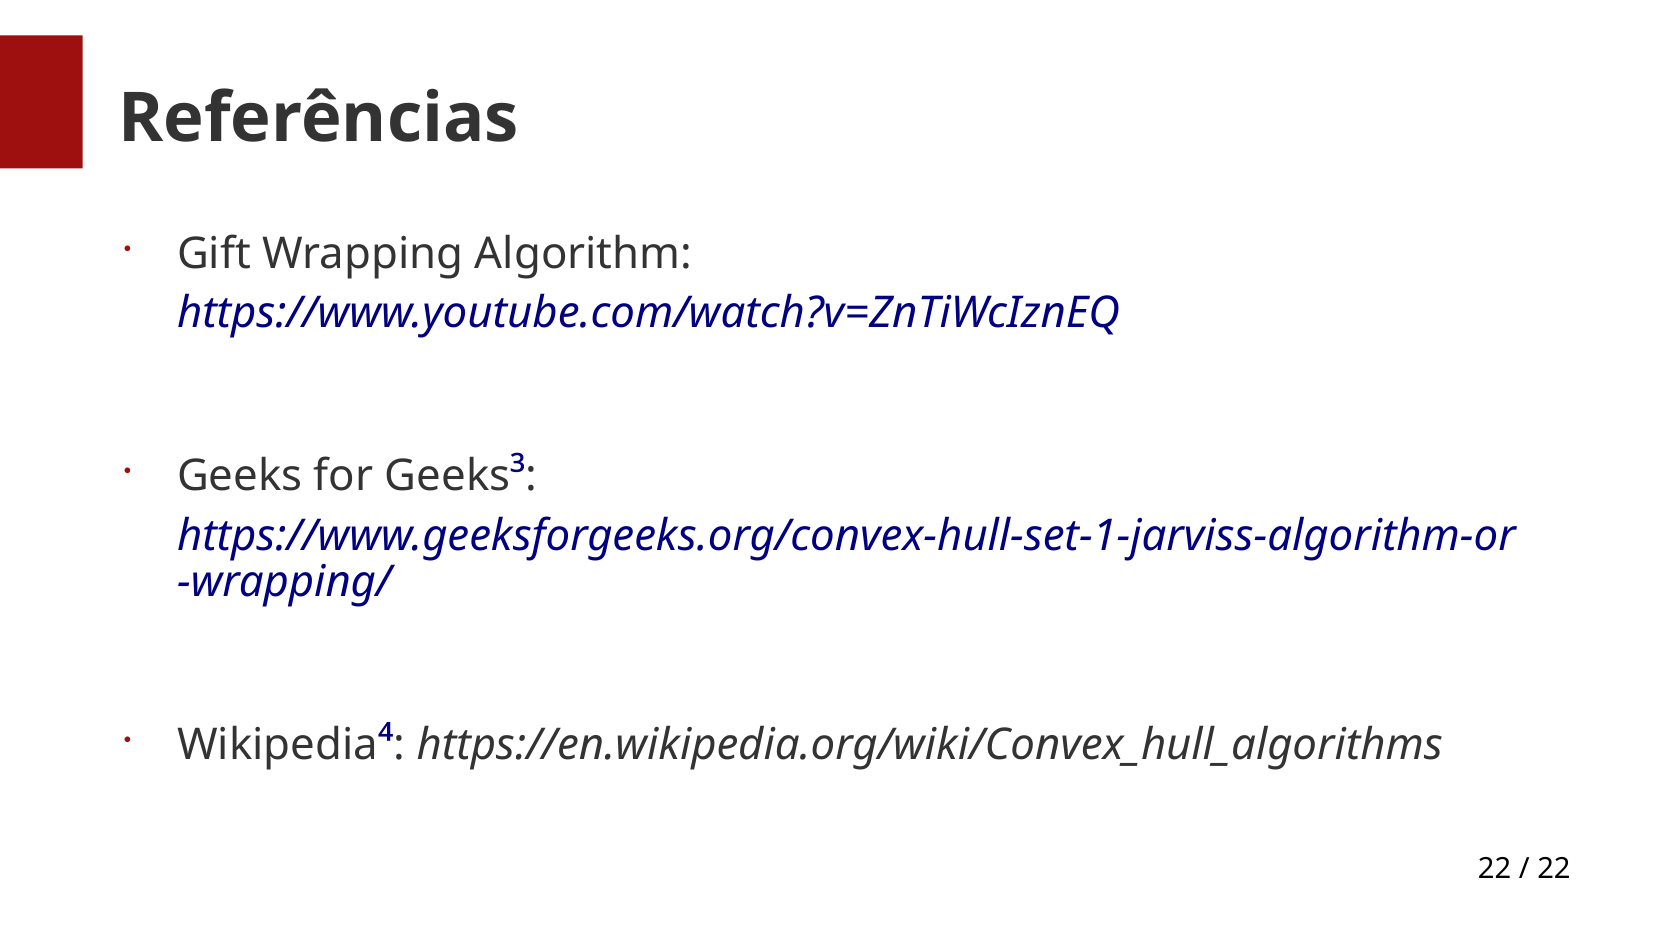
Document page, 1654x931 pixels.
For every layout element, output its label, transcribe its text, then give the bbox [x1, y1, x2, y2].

title Referências [118, 37, 1571, 193]
list Gift Wrapping Algorithm: https://www.youtube.com/watch?v=ZnTiWcIznEQ Geeks for Geeks³: https://www.geeksforgeeks.org/convex-hull-set-1-jarviss-algorithm-or-wrapping/ Wikipedia⁴: https://en.wikipedia.org/wiki/Convex_hull_algorithms [106, 221, 1524, 877]
